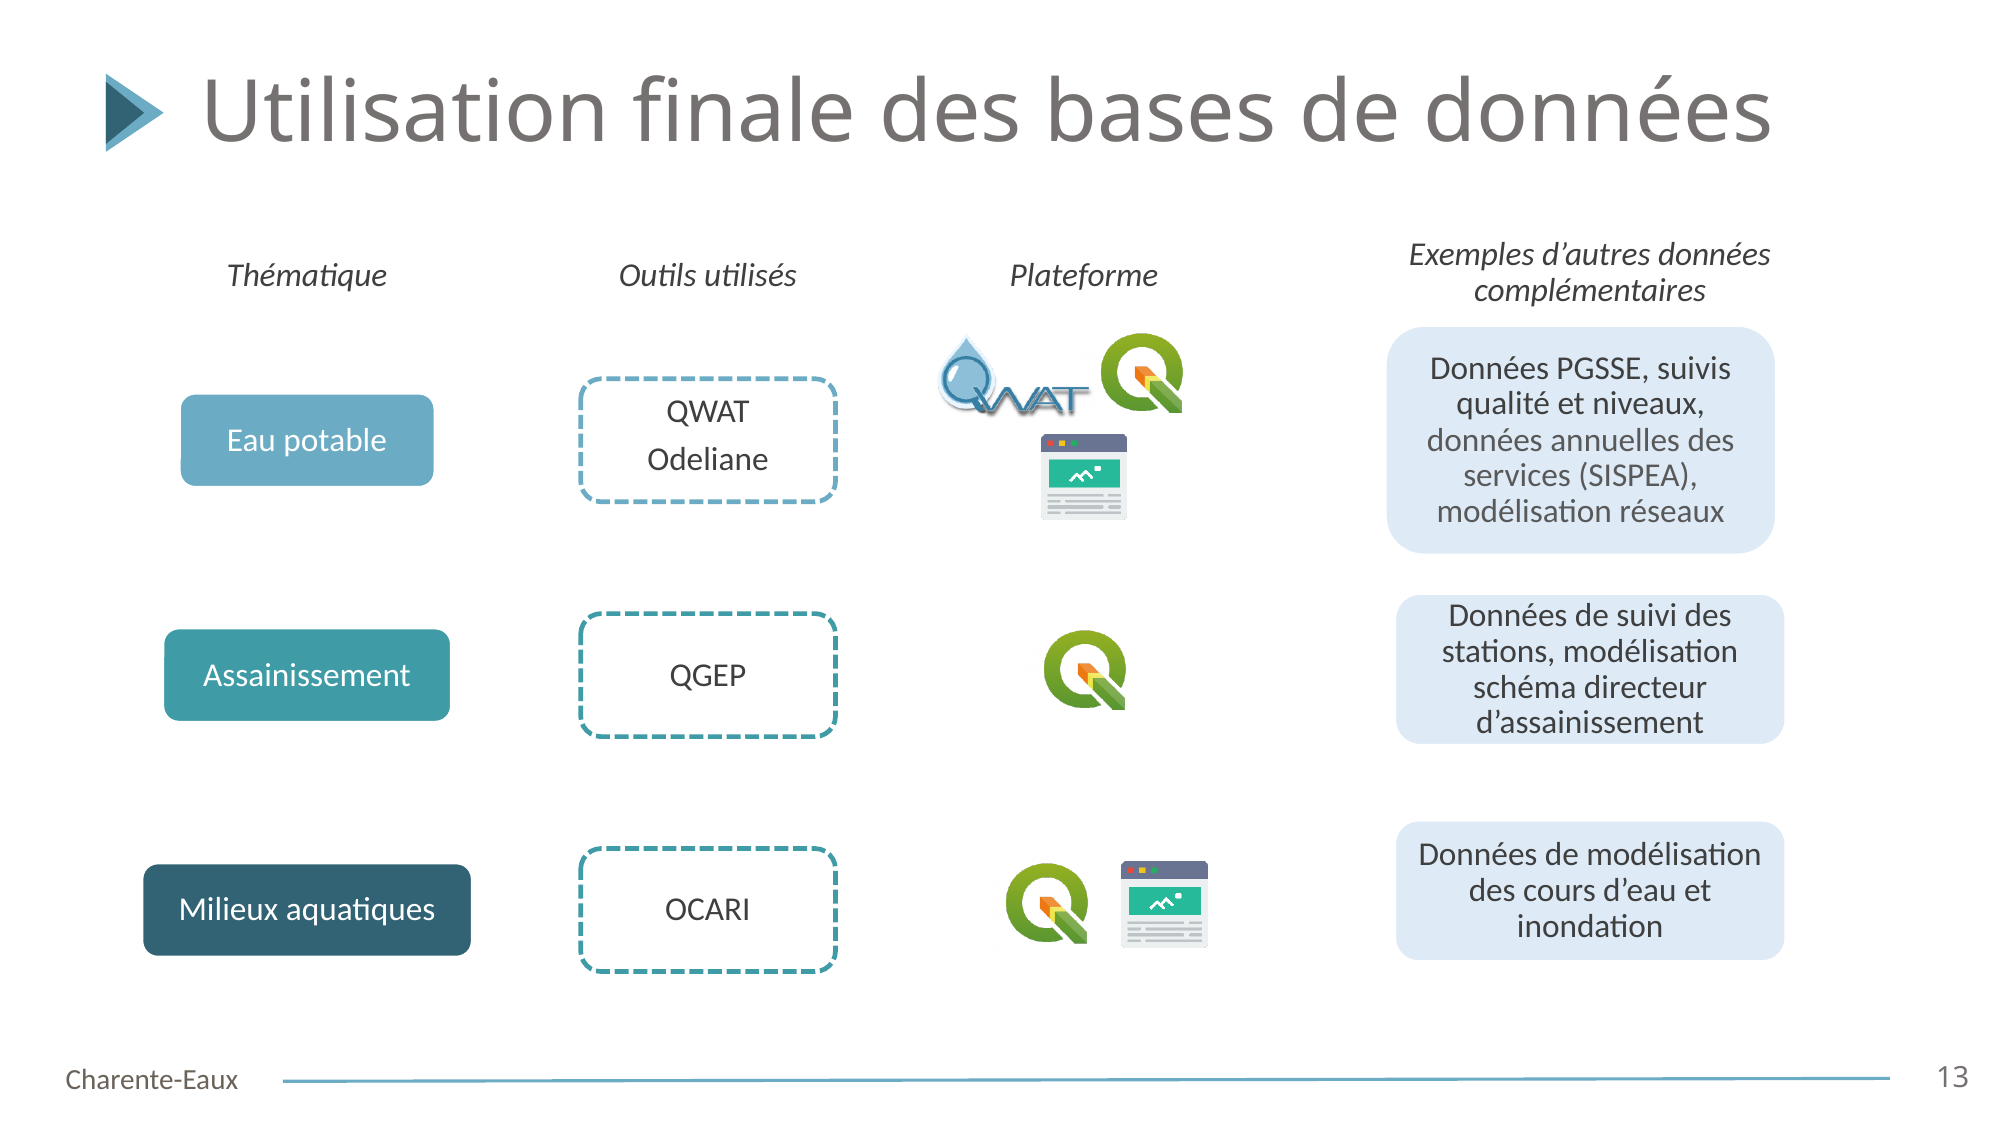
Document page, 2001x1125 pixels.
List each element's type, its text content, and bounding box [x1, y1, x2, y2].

text_box [142, 863, 472, 957]
text_box [1385, 339, 1395, 542]
text_box [1397, 325, 1764, 336]
picture [971, 852, 1208, 953]
text_box Données de modélisation des cours d’eau et inondation [1404, 827, 1777, 955]
picture [1009, 619, 1160, 719]
text_box [179, 393, 435, 487]
text_box [1397, 544, 1765, 555]
text_box [1767, 339, 1777, 542]
text_box QWAT Odeliane [586, 393, 830, 478]
text_box Outils utilisés [586, 233, 830, 318]
text_box [163, 628, 452, 722]
text_box Plateforme [962, 233, 1206, 318]
text_box Eau potable [185, 398, 429, 483]
text_box Milieux aquatiques [150, 867, 464, 953]
text_box OCARI [586, 867, 830, 953]
text_box Thématique [185, 233, 429, 318]
text_box [1395, 820, 1786, 962]
text_box QGEP [586, 633, 830, 718]
picture [936, 322, 1217, 422]
text_box Assainissement [170, 633, 444, 718]
text_box Données PGSSE, suivis qualité et niveaux, données annuelles des services (SISPEA), modélisation réseaux [1395, 336, 1767, 544]
text_box Exemples d’autres données complémentaires [1357, 233, 1824, 313]
text_box Données de suivi des stations, modélisation schéma directeur d’assainissement [1404, 601, 1777, 738]
text_box [1395, 593, 1786, 745]
picture [1041, 434, 1127, 520]
title Utilisation finale des bases de données [185, 59, 1863, 170]
